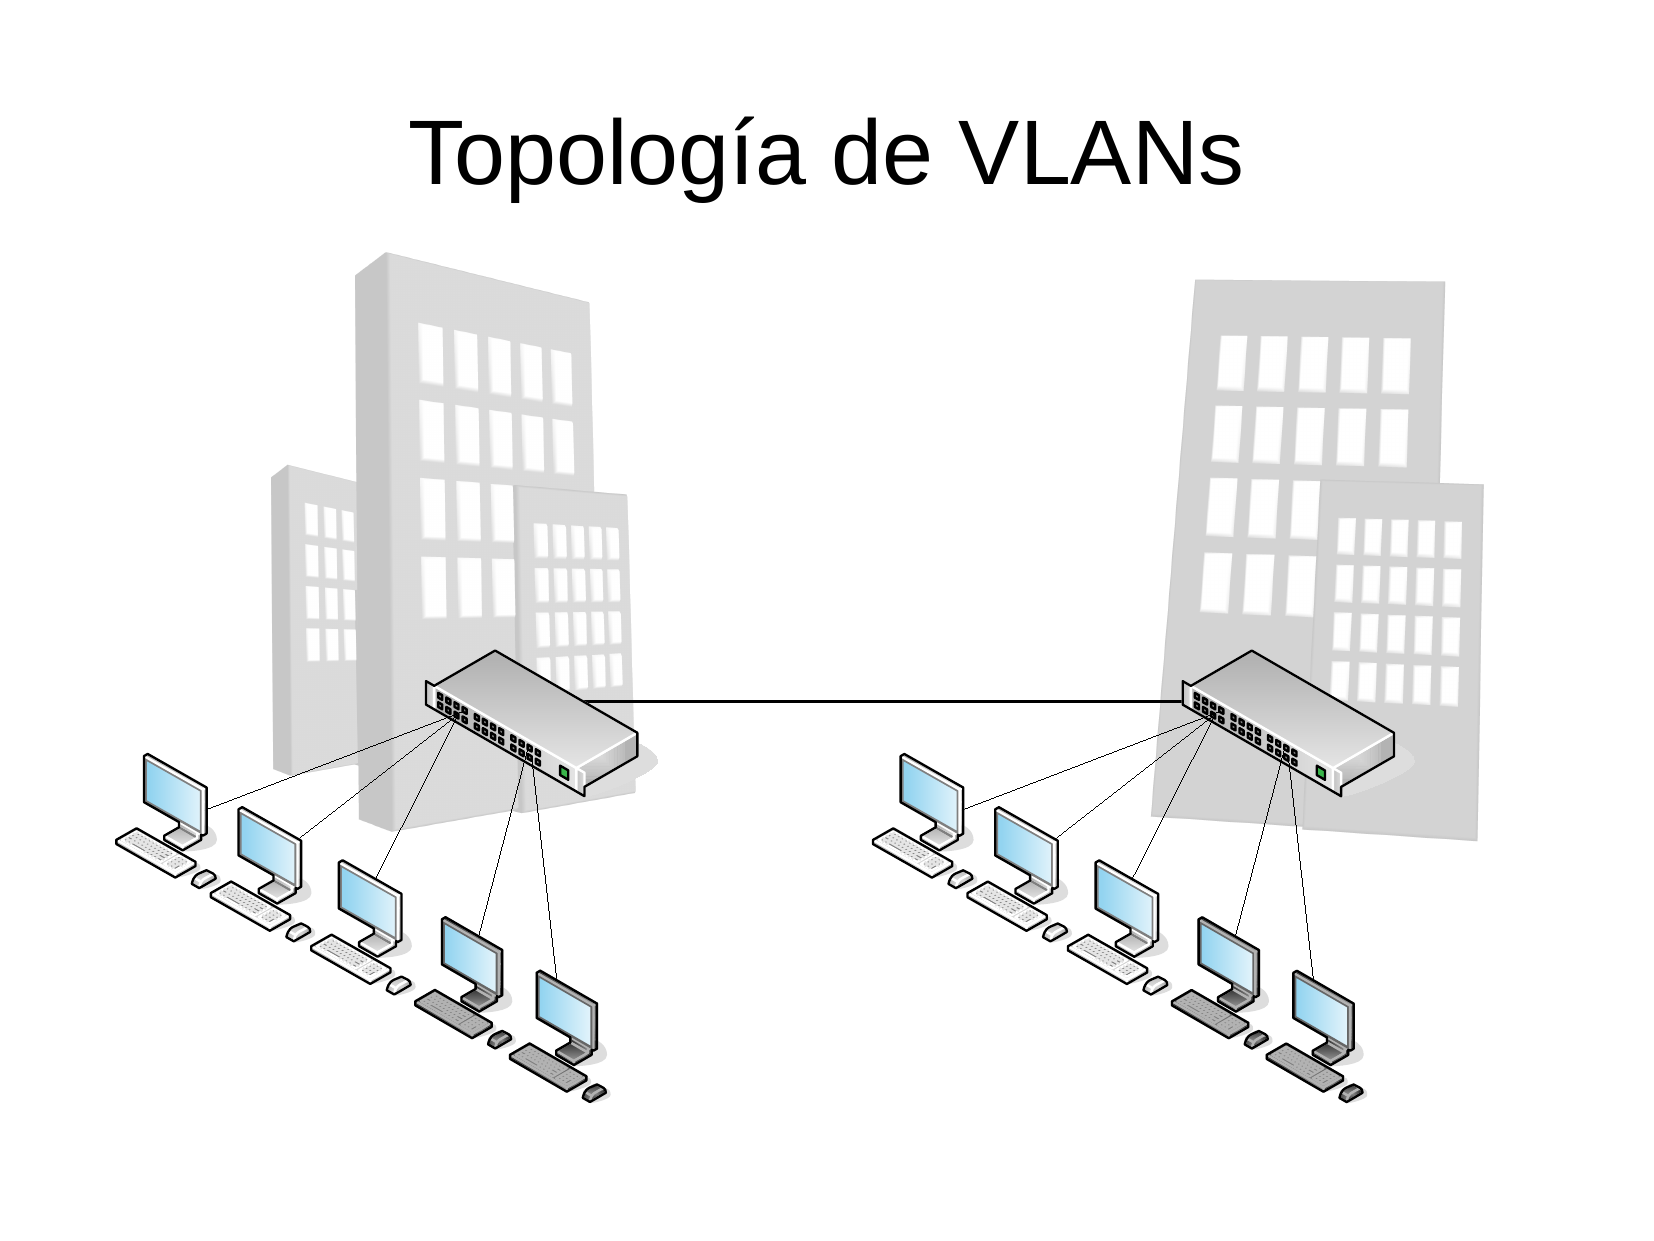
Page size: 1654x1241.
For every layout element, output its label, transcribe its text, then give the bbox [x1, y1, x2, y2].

text_box [1295, 973, 1352, 1063]
text_box [1045, 926, 1065, 939]
text_box [1135, 970, 1151, 982]
text_box [289, 926, 308, 939]
text_box [579, 1043, 606, 1065]
text_box [417, 999, 490, 1036]
text_box [213, 890, 288, 928]
text_box [1200, 920, 1257, 1009]
text_box [240, 809, 299, 901]
text_box [278, 917, 294, 929]
text_box [951, 873, 970, 886]
text_box [1351, 1090, 1367, 1102]
text_box [1174, 999, 1247, 1036]
text_box [1156, 982, 1172, 994]
text_box [1240, 989, 1268, 1012]
text_box [341, 863, 400, 954]
text_box [299, 929, 314, 941]
text_box [501, 1036, 515, 1048]
text_box [585, 1087, 604, 1100]
text_box [1342, 1087, 1360, 1100]
text_box [480, 1025, 496, 1036]
text_box [490, 1033, 509, 1046]
text_box [1146, 979, 1165, 992]
text_box [1331, 1078, 1347, 1090]
text_box [483, 989, 512, 1012]
text_box [194, 872, 214, 886]
text_box [83, 240, 1558, 904]
text_box [1070, 944, 1145, 982]
text_box [1334, 1042, 1363, 1066]
text_box [1237, 1025, 1252, 1036]
text_box [400, 982, 415, 994]
text_box [389, 979, 409, 992]
text_box [1034, 917, 1051, 929]
text_box [1138, 934, 1168, 957]
text_box [997, 810, 1056, 901]
text_box [444, 919, 501, 1009]
title Topología de VLANs [82, 49, 1571, 257]
text_box [382, 933, 411, 957]
text_box [1056, 929, 1071, 941]
text_box [512, 1053, 585, 1089]
text_box [538, 973, 595, 1063]
text_box [1257, 1036, 1272, 1048]
text_box [595, 1090, 610, 1102]
text_box [574, 1078, 590, 1090]
text_box [1268, 1053, 1341, 1090]
text_box [313, 944, 389, 982]
text_box [1247, 1033, 1266, 1046]
text_box [1097, 863, 1157, 954]
text_box [969, 891, 1045, 929]
text_box [378, 970, 395, 982]
